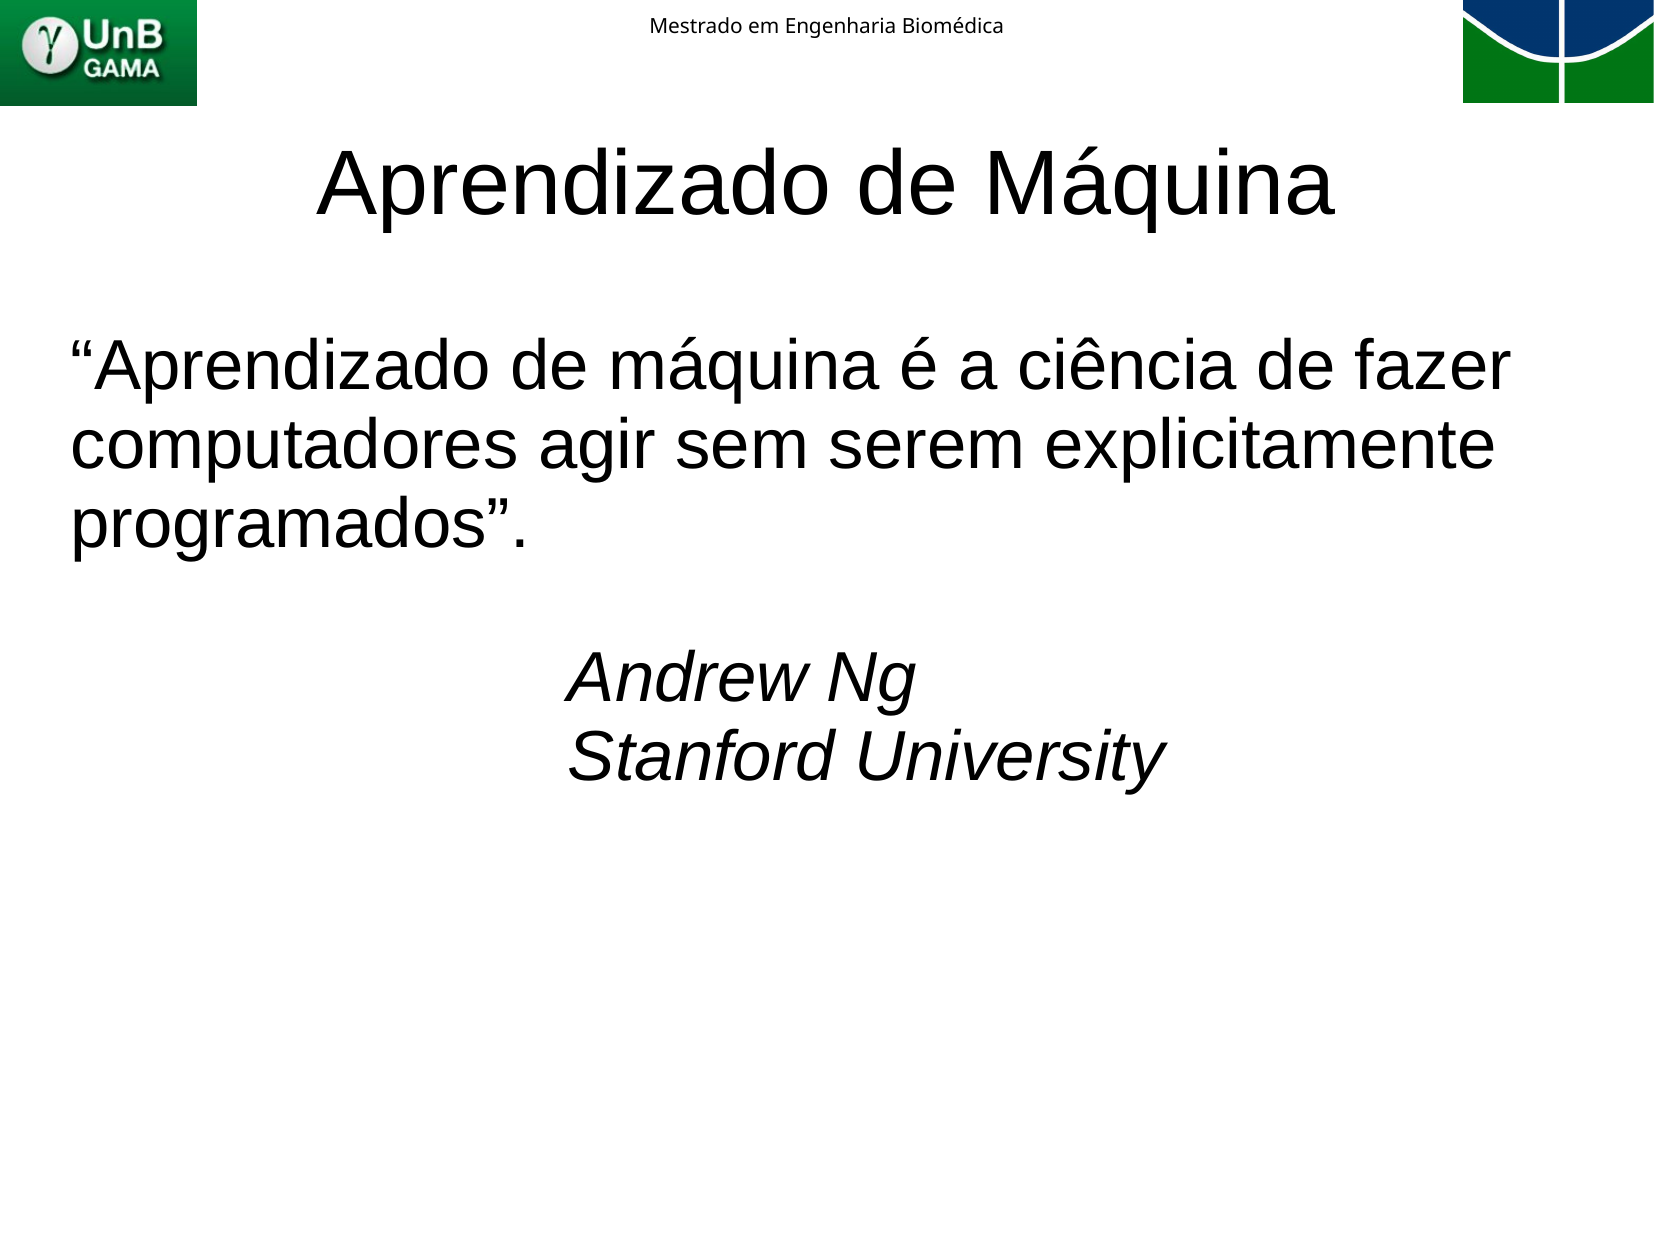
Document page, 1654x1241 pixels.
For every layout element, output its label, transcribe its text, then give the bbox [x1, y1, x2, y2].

picture [0, 0, 197, 94]
title Aprendizado de Máquina [0, 94, 1654, 272]
text_box Andrew Ng Stanford University [517, 630, 1181, 804]
list “Aprendizado de máquina é a ciência de fazer computadores agir sem serem explicitamente programados”. [0, 325, 1654, 615]
picture [1463, 0, 1654, 94]
